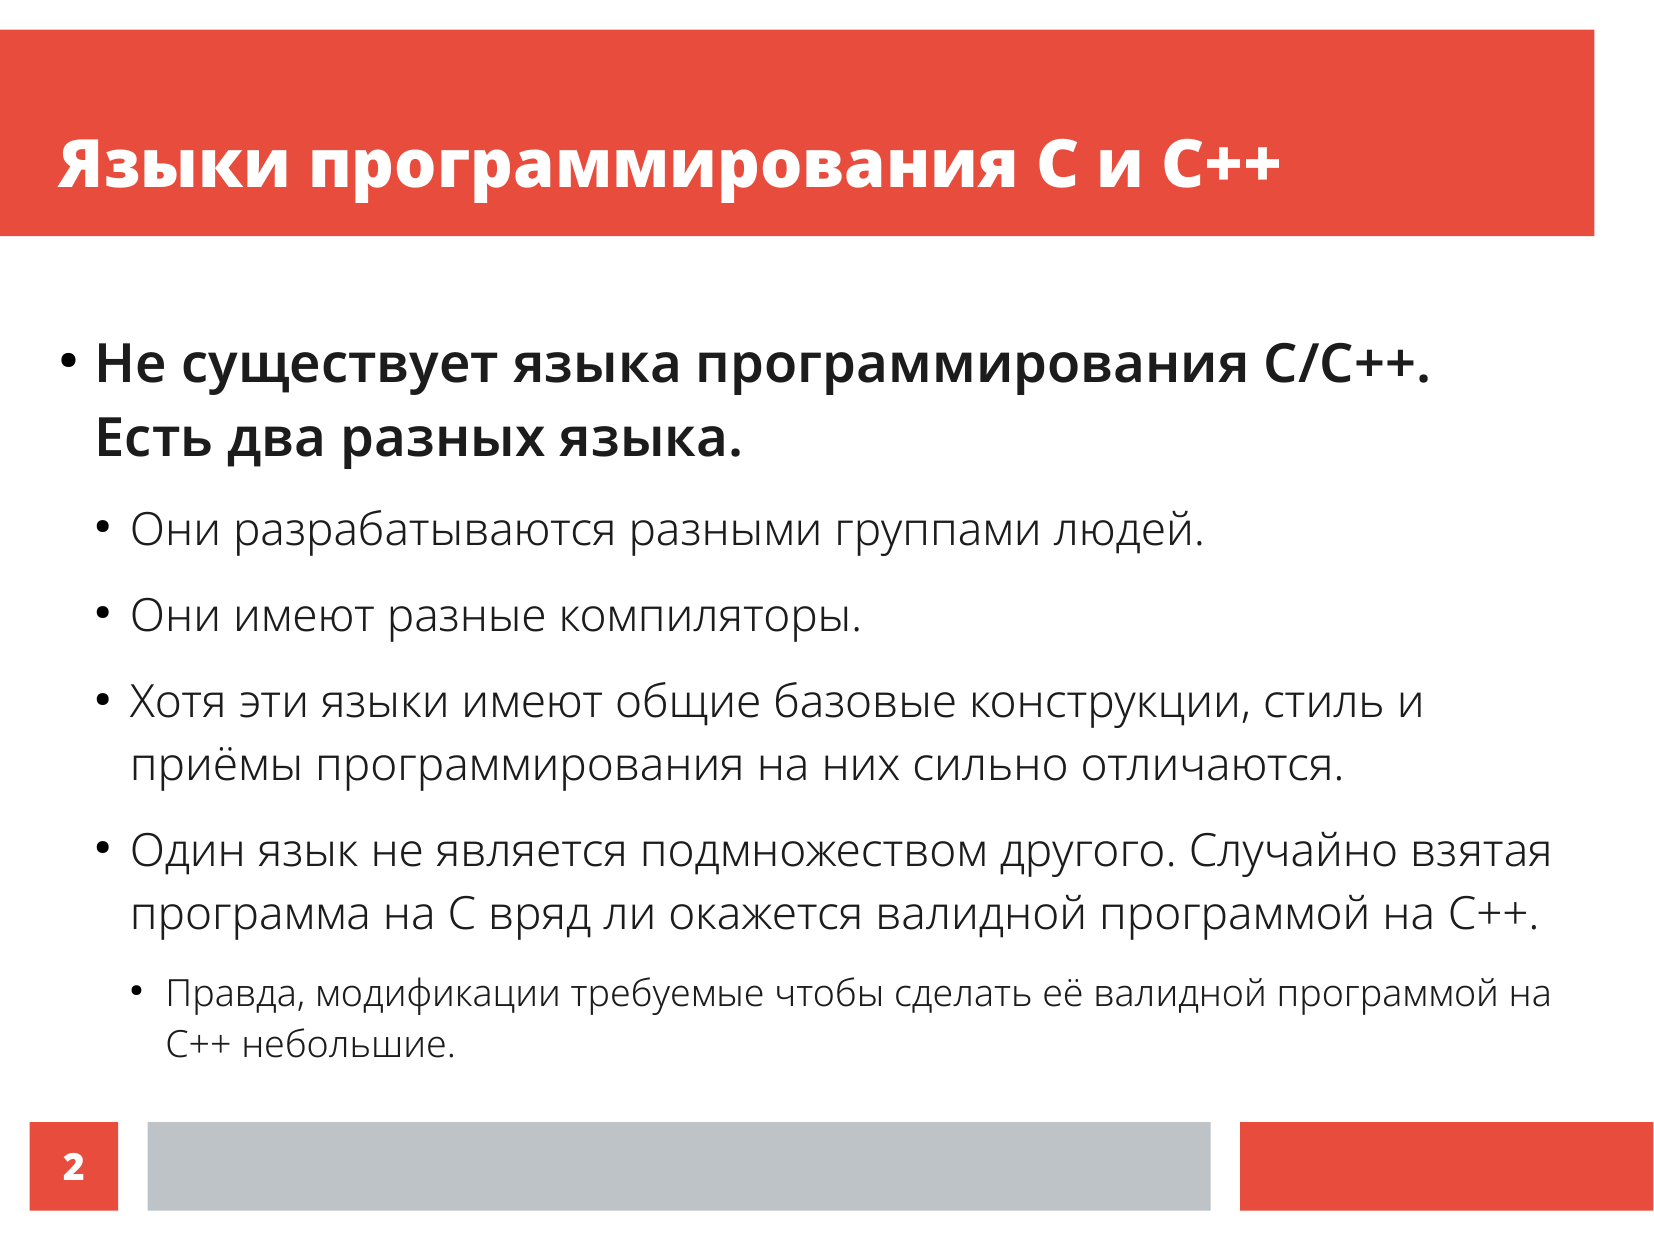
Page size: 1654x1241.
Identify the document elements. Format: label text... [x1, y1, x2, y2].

title Языки программирования C и C++ [59, 59, 1595, 207]
list Не существует языка программирования C/C++. Есть два разных языка. Они разрабатываются разными группами людей. Они имеют разные компиляторы. Хотя эти языки имеют общие базовые конструкции, стиль и приёмы программирования на них сильно отличаются. Один язык не является подмножеством другого. Случайно взятая программа на C вряд ли окажется валидной программой на C++. Правда, модификации требуемые чтобы сделать её валидной программой на C++ небольшие. [59, 324, 1565, 1093]
